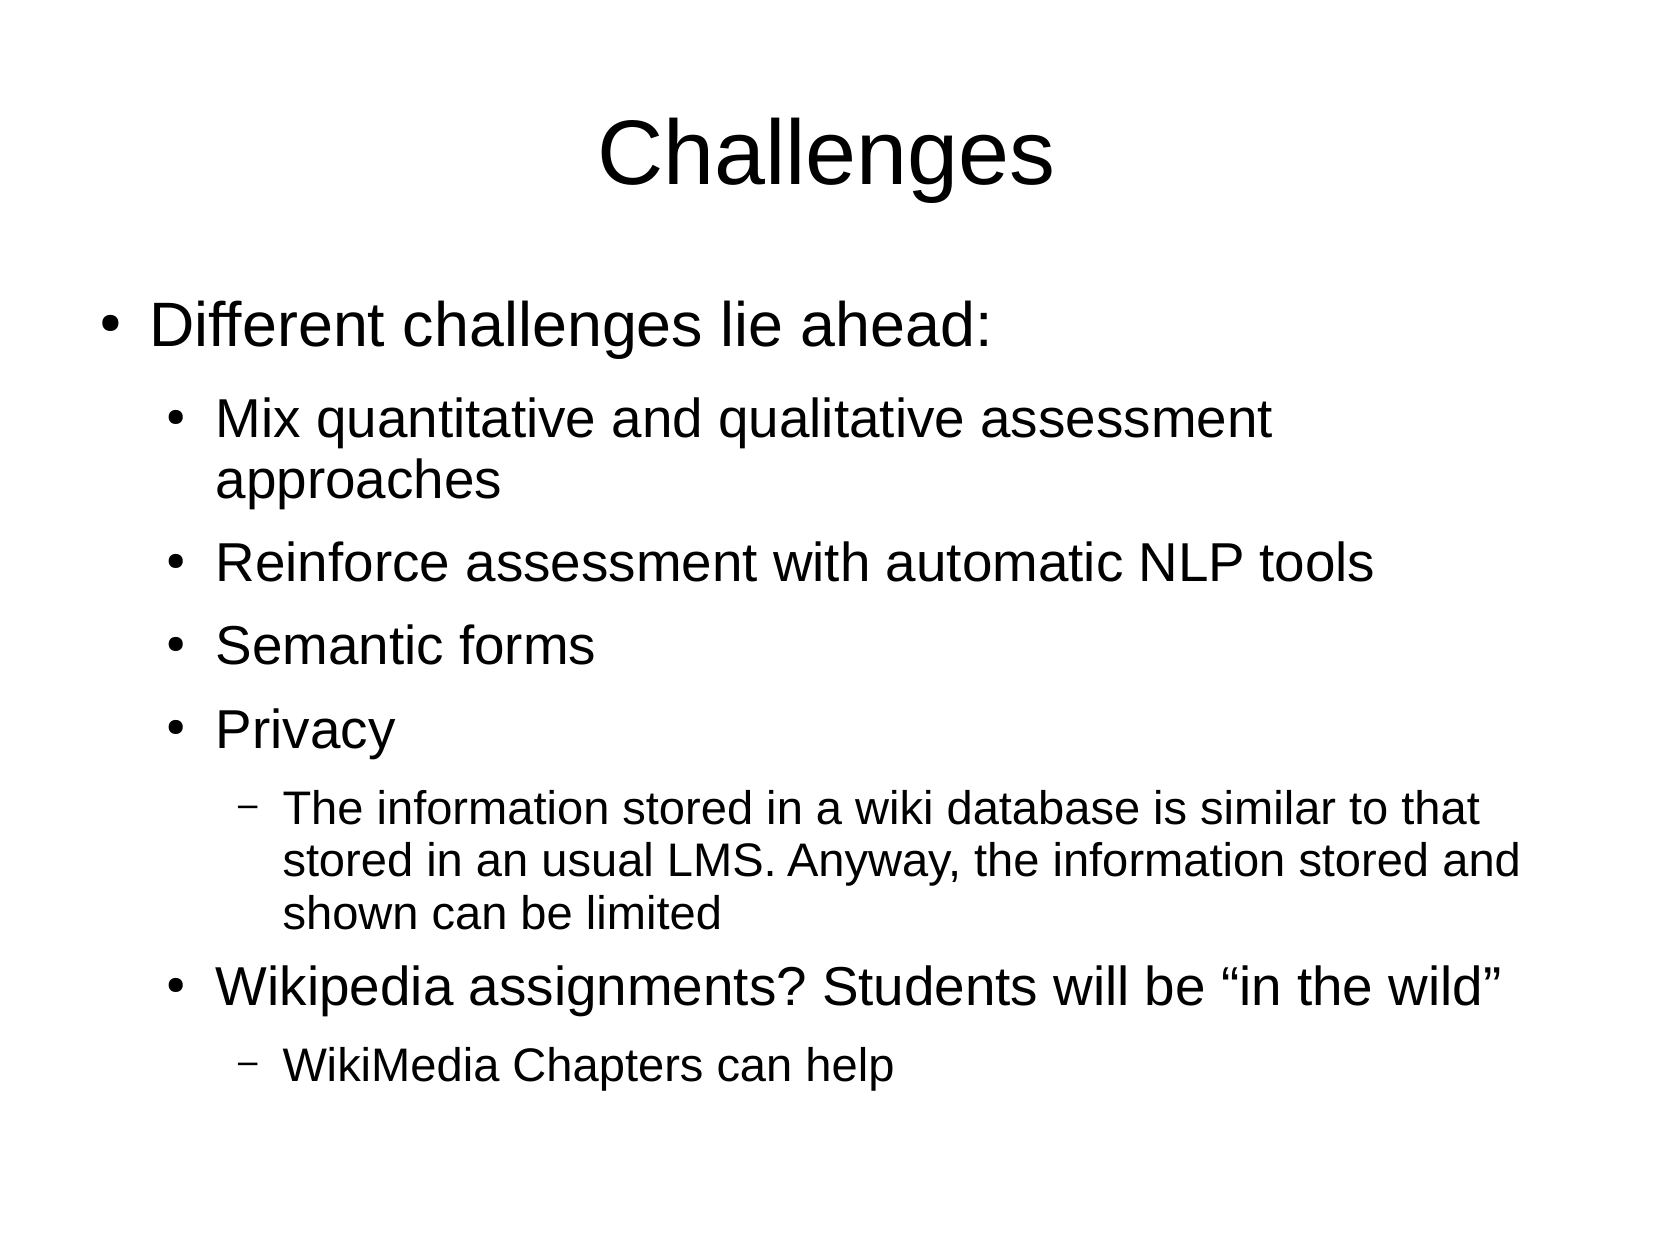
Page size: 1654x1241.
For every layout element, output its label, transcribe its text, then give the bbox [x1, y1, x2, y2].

list Different challenges lie ahead: Mix quantitative and qualitative assessment approaches Reinforce assessment with automatic NLP tools Semantic forms Privacy The information stored in a wiki database is similar to that stored in an usual LMS. Anyway, the information stored and shown can be limited Wikipedia assignments? Students will be “in the wild” WikiMedia Chapters can help [82, 290, 1571, 1109]
title Challenges [82, 49, 1571, 257]
